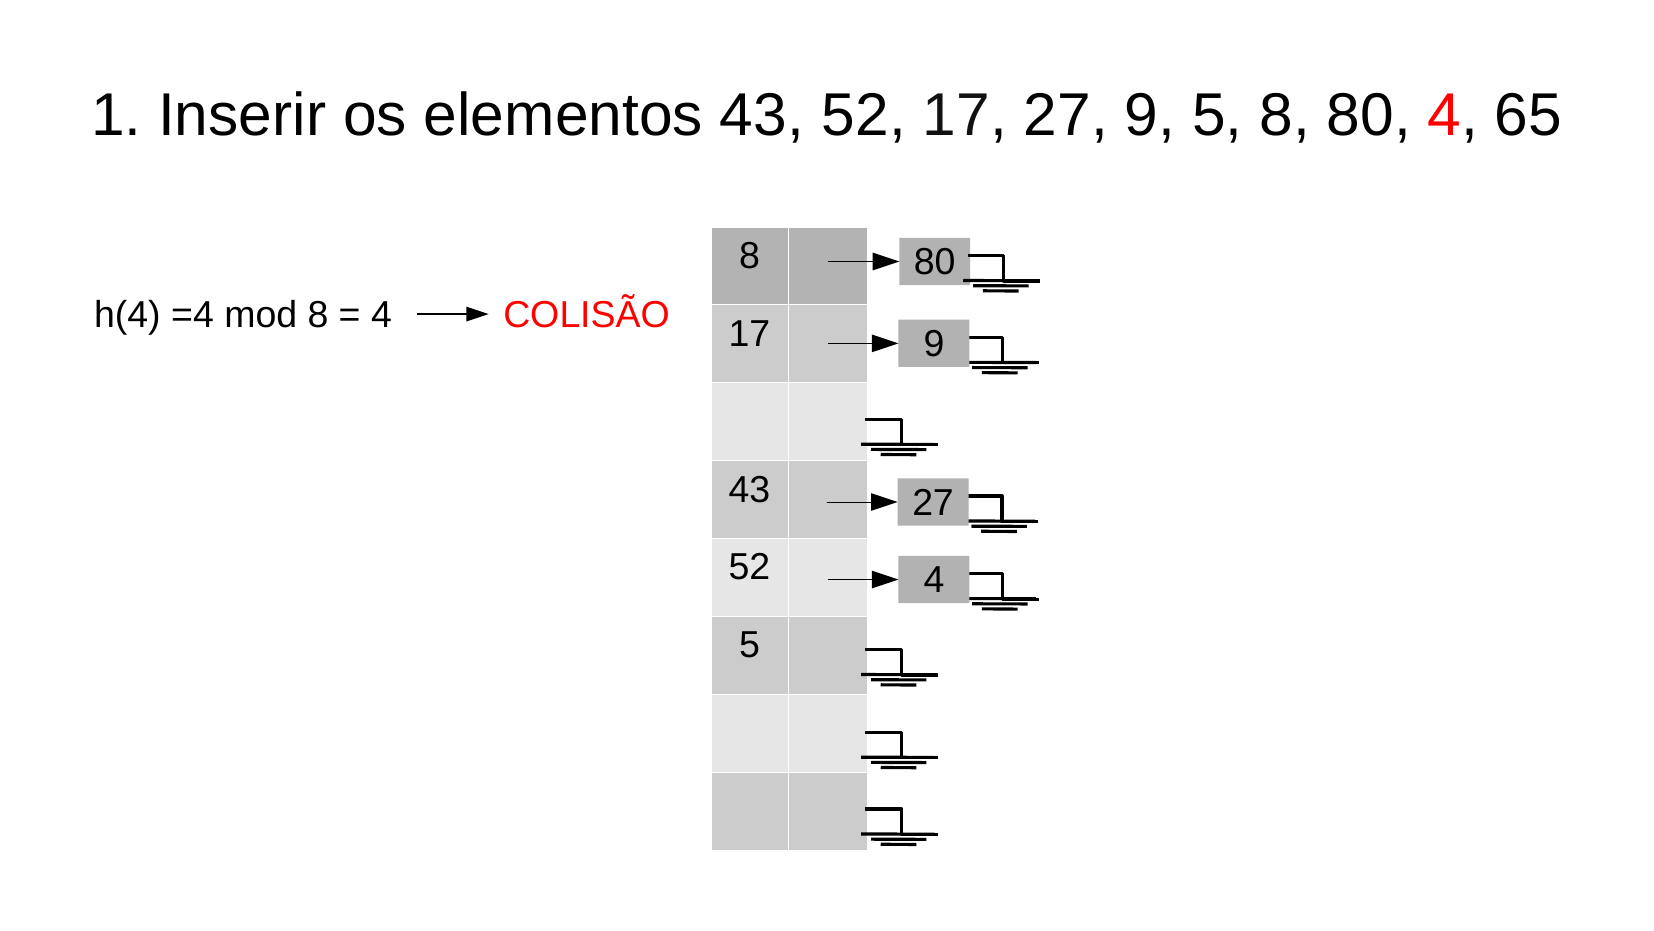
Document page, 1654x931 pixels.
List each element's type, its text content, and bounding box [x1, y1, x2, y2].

table_cell [712, 695, 788, 772]
table_cell [789, 695, 867, 772]
text_box 80 [899, 237, 971, 286]
table_cell [789, 383, 867, 460]
table_cell [789, 461, 867, 538]
table_cell 52 [712, 539, 788, 616]
table_cell [789, 773, 867, 850]
table_cell 17 [712, 305, 788, 382]
table_cell [712, 773, 788, 850]
title 1. Inserir os elementos 43, 52, 17, 27, 9, 5, 8, 80, 4, 65 [82, 37, 1571, 193]
text_box COLISÃO [488, 285, 686, 343]
table_cell [789, 539, 867, 616]
table_cell [789, 617, 867, 694]
table_cell [789, 305, 867, 382]
text_box 27 [897, 478, 969, 526]
text_box h(4) =4 mod 8 = 4 [79, 285, 418, 343]
table_header [789, 228, 867, 304]
text_box 9 [898, 319, 970, 367]
text_box 4 [898, 555, 970, 604]
table_cell [712, 383, 788, 460]
table_cell 43 [712, 461, 788, 538]
table_header 8 [712, 228, 788, 304]
table_cell 5 [712, 617, 788, 694]
